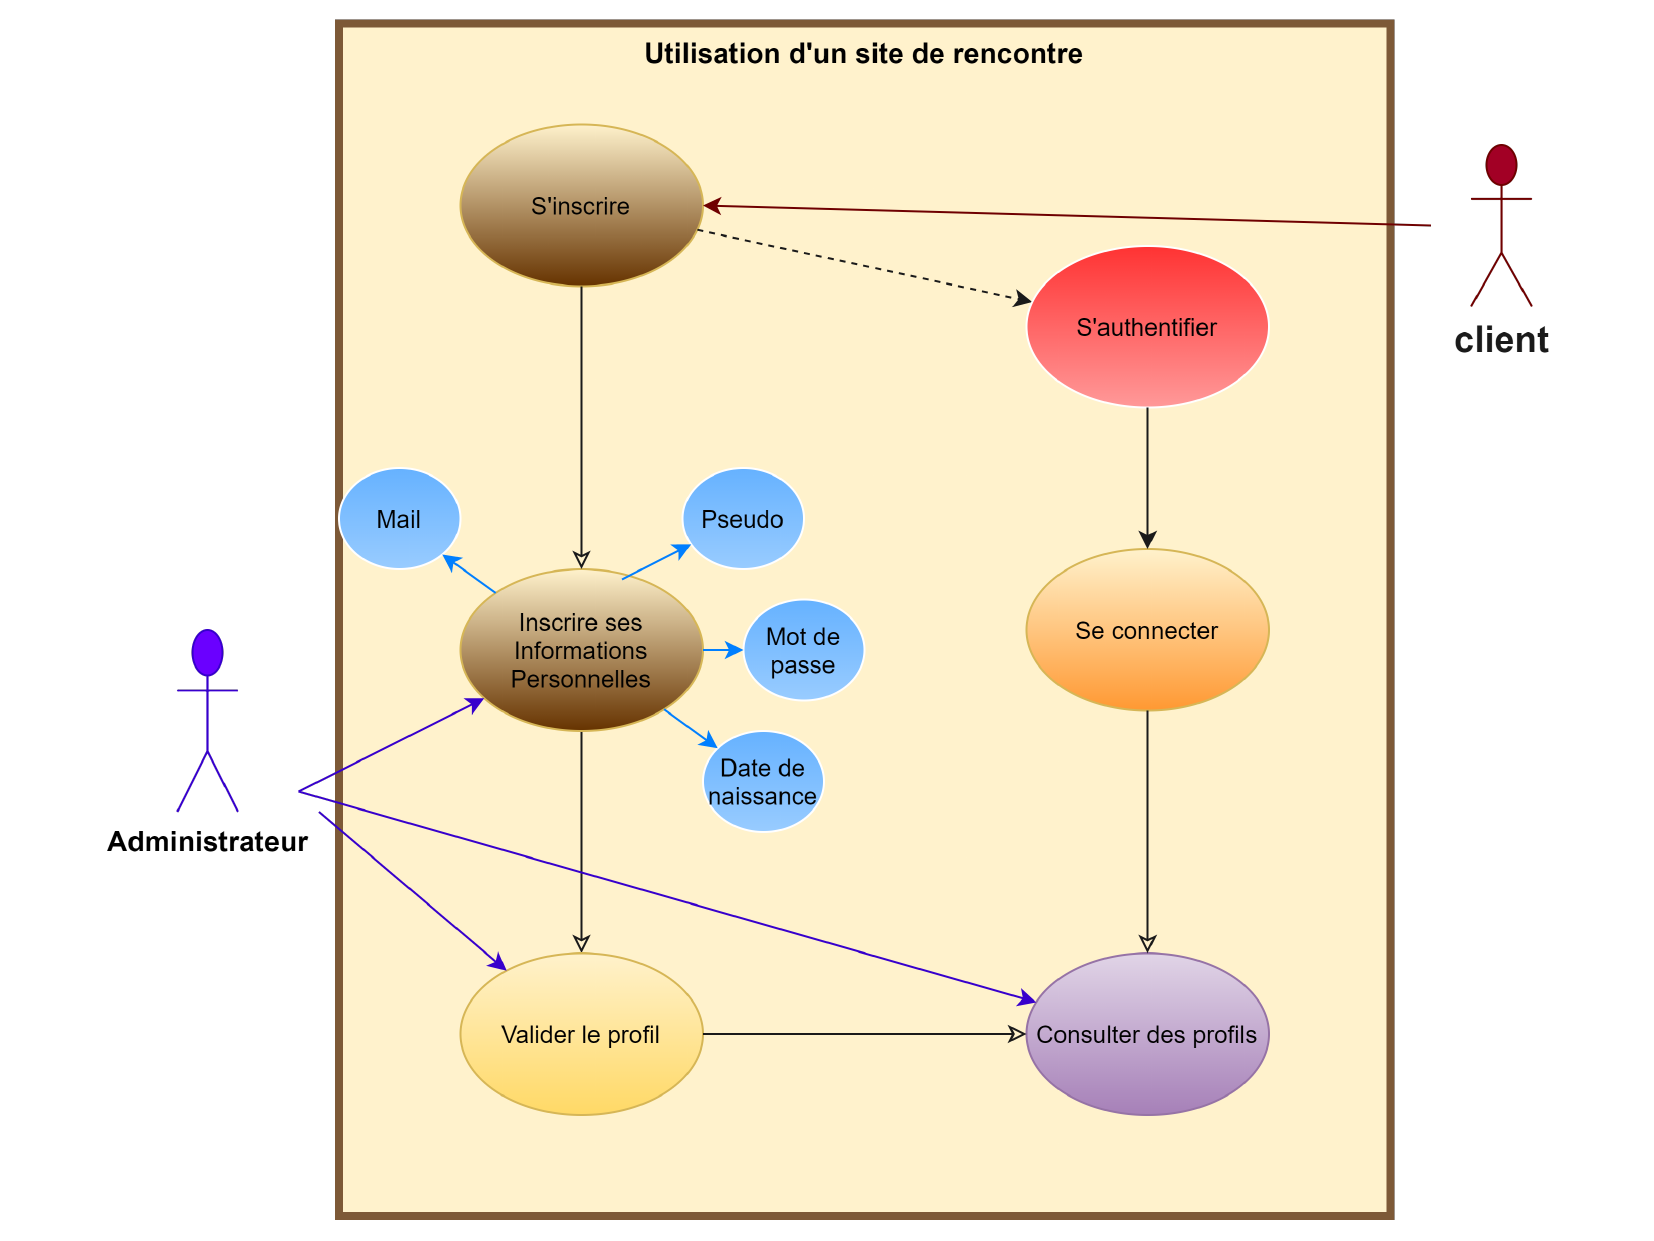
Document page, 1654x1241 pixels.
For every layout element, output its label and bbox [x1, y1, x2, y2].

picture [85, 0, 1569, 1239]
